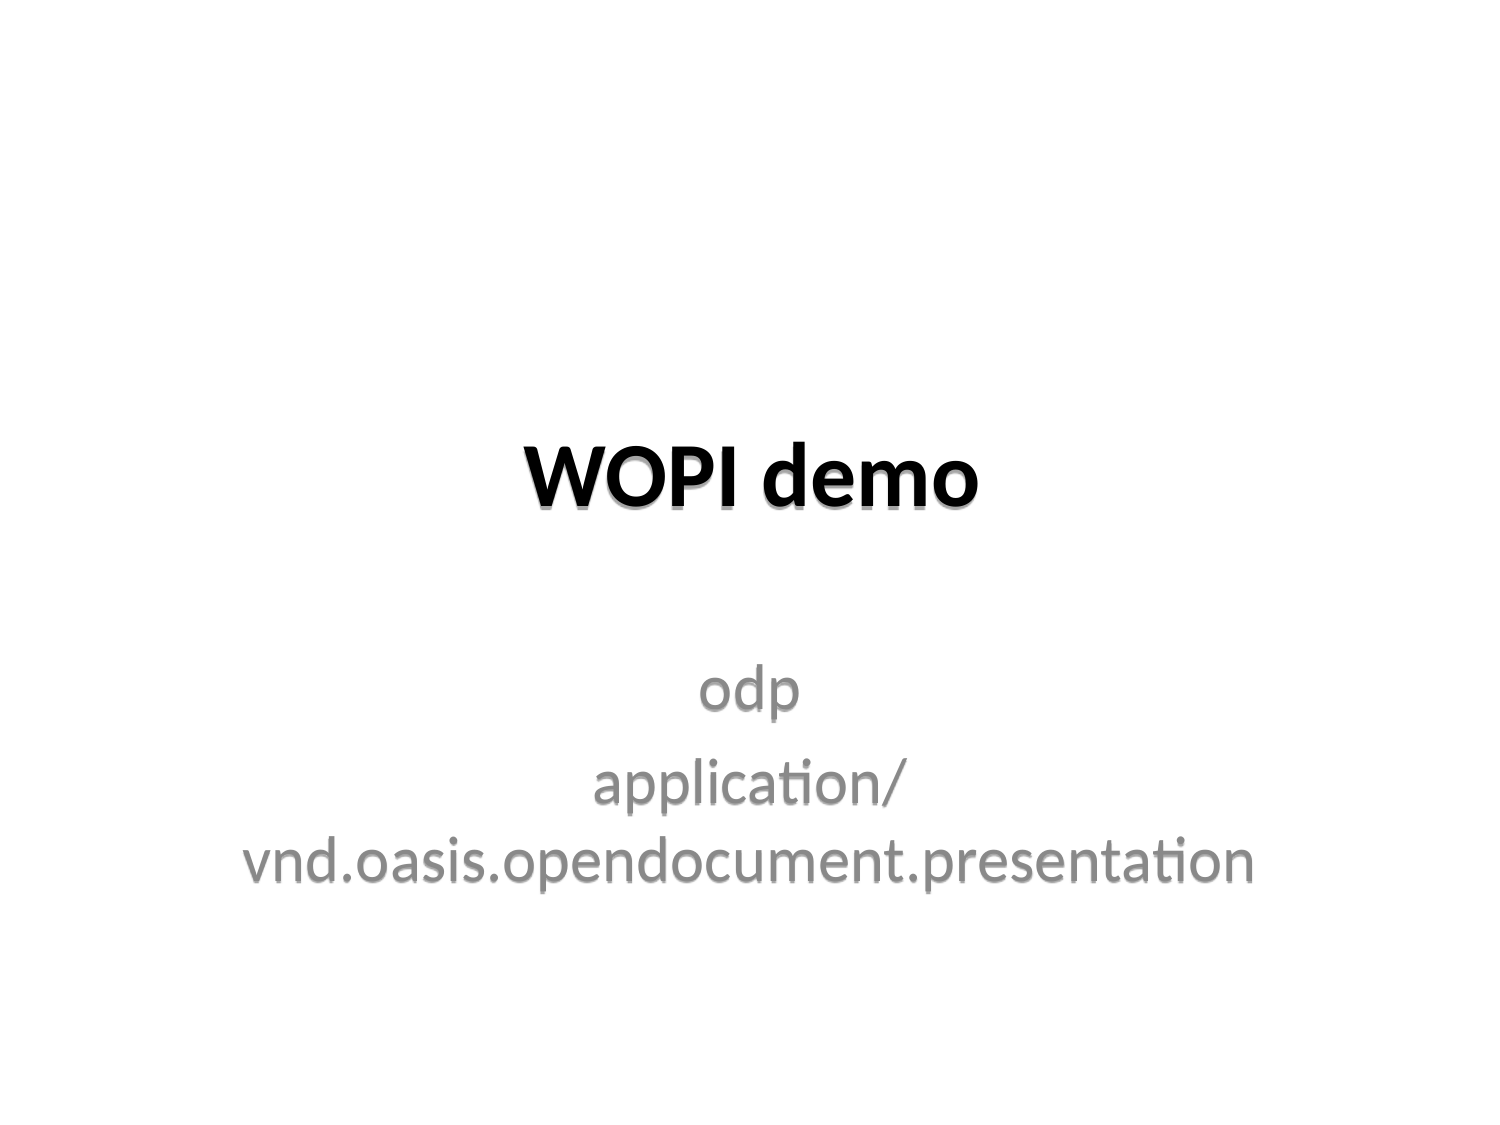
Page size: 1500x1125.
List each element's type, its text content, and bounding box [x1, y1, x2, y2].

title WOPI demo [40, 349, 1465, 591]
subtitle odp application/vnd.oasis.opendocument.presentation [225, 637, 1276, 925]
